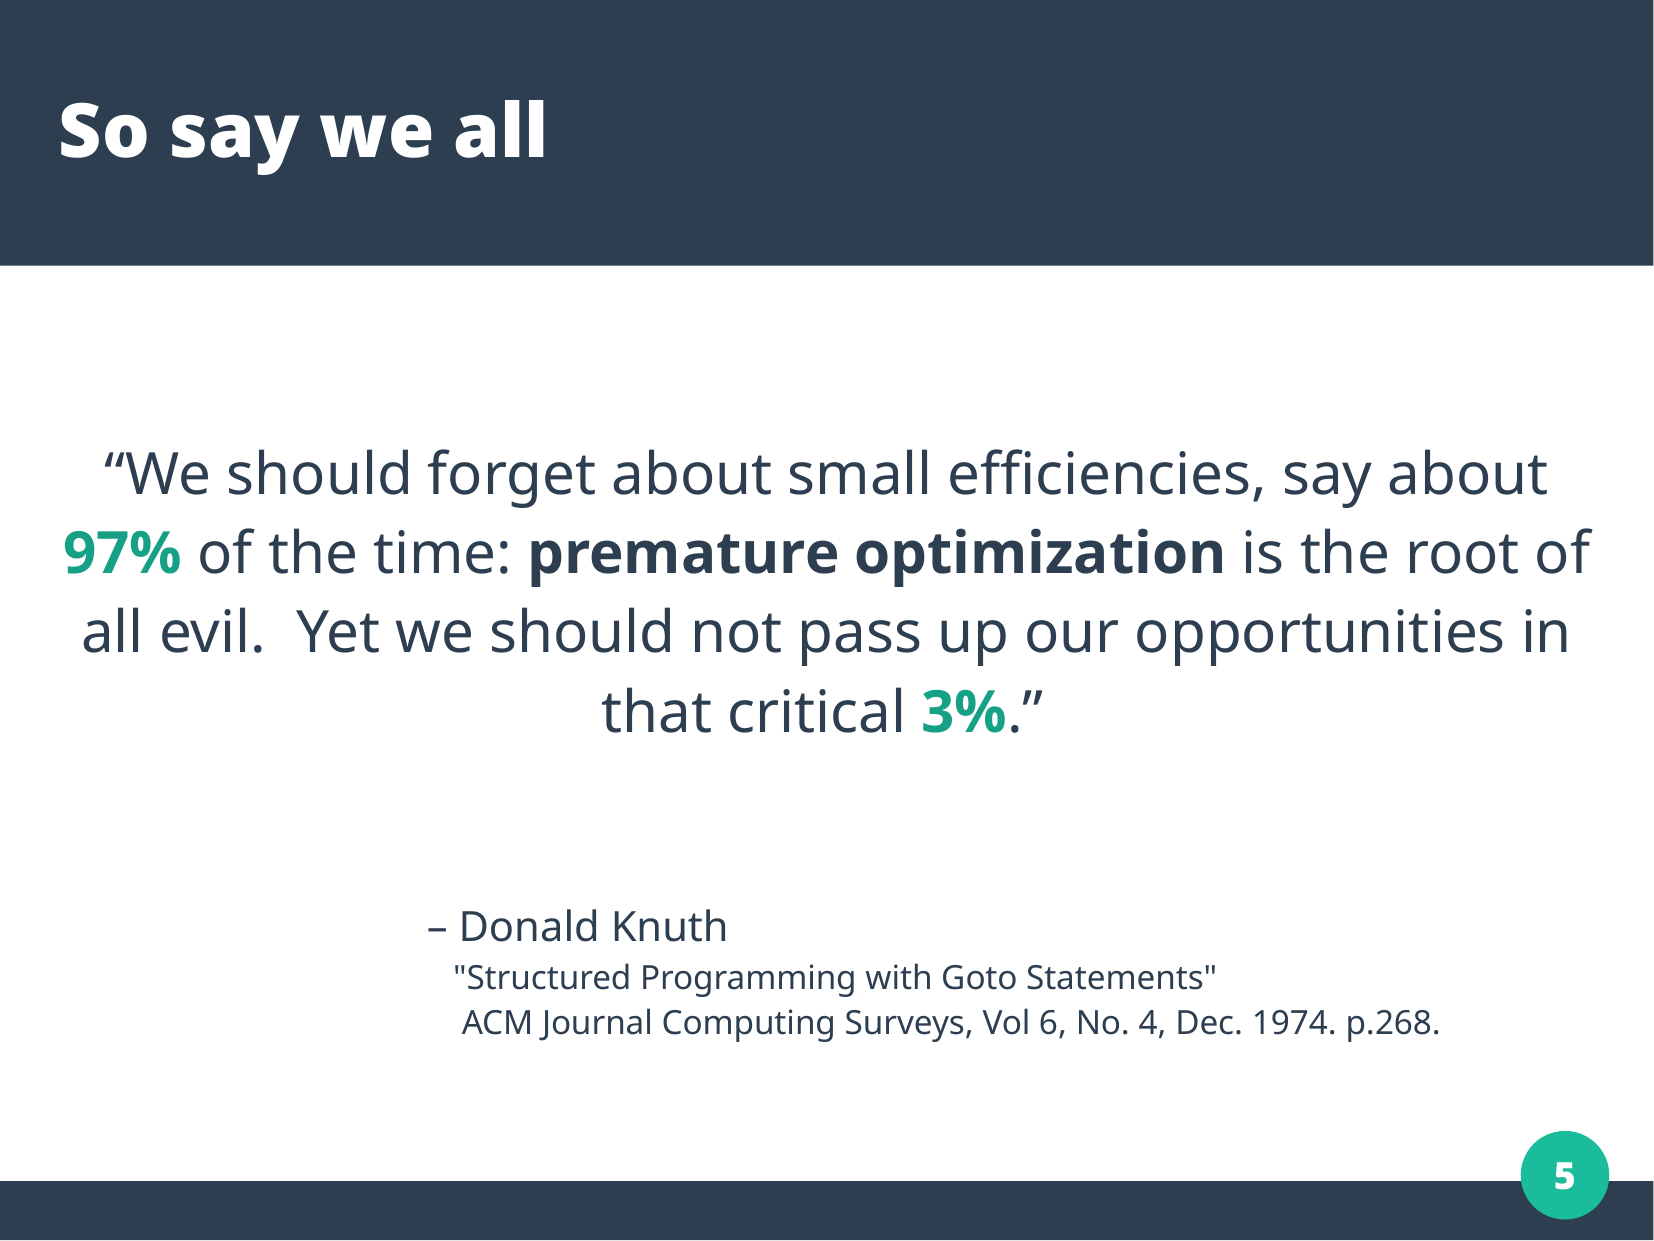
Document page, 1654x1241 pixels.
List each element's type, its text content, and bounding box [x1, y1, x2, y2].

title So say we all [59, 56, 1595, 200]
subtitle “We should forget about small efficiencies, say about 97% of the time: premature optimization is the root of all evil. Yet we should not pass up our opportunities in that critical 3%.” – Donald Knuth "Structured Programming with Goto Statements" ACM Journal Computing Surveys, Vol 6, No. 4, Dec. 1974. p.268. [59, 324, 1595, 1152]
